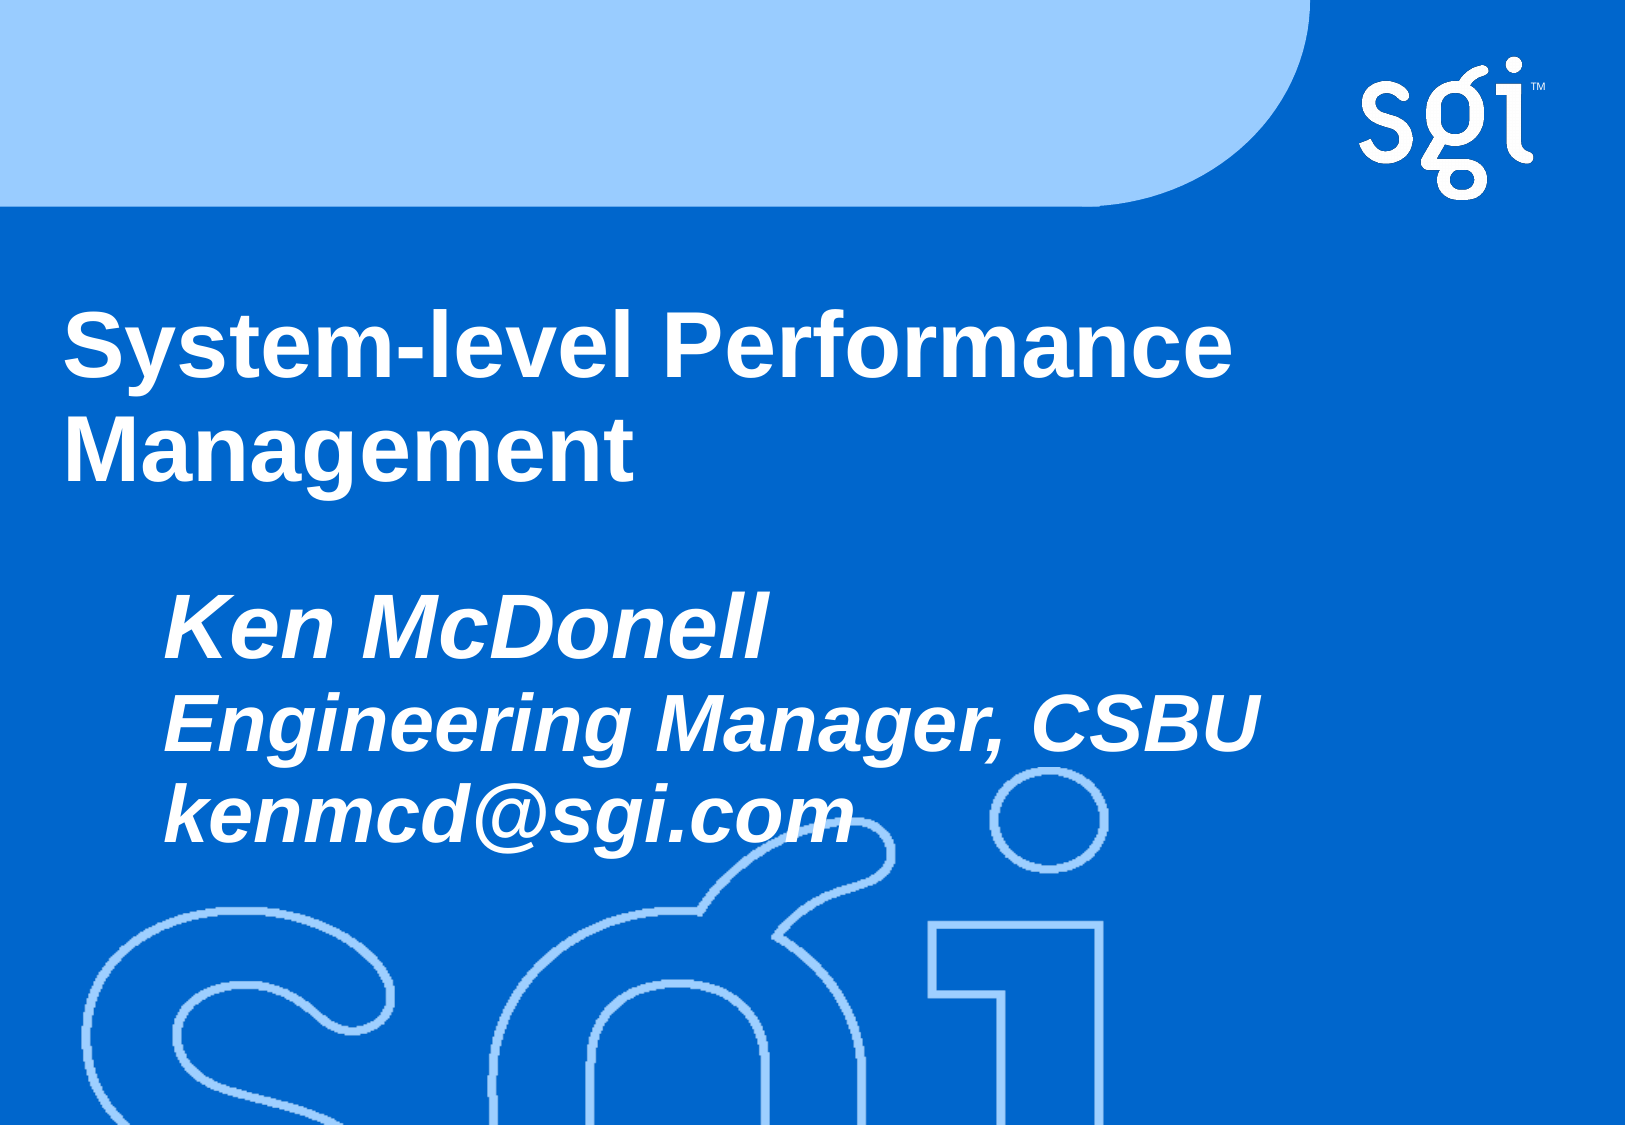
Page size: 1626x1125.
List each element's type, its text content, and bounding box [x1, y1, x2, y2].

subtitle Ken McDonell Engineering Manager, CSBU kenmcd@sgi.com [149, 568, 1529, 899]
title System-level Performance Management [48, 225, 1300, 569]
